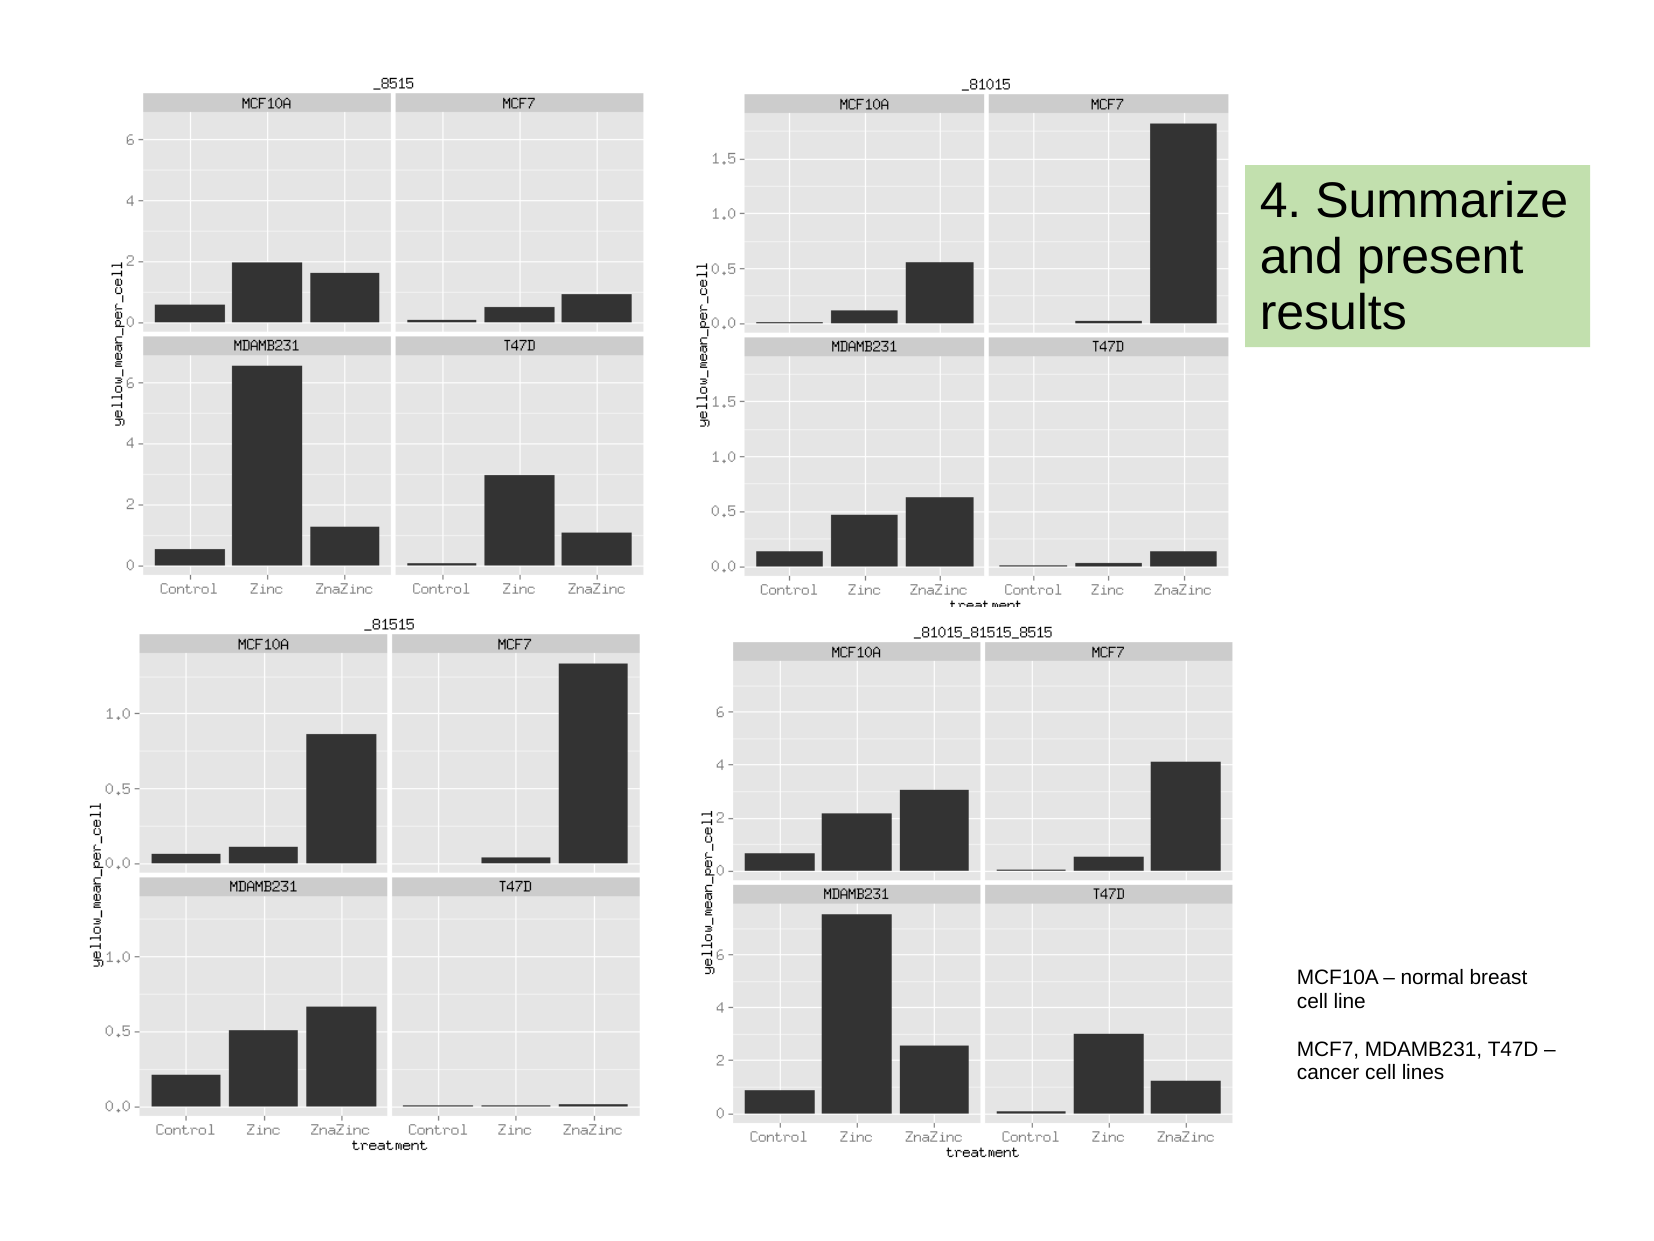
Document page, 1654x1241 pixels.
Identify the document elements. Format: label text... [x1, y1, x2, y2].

text_box MCF10A – normal breast cell line MCF7, MDAMB231, T47D – cancer cell lines [1282, 958, 1576, 1156]
picture [78, 58, 661, 1163]
text_box 4. Summarize and present results [1245, 165, 1591, 330]
picture [685, 59, 1250, 1171]
